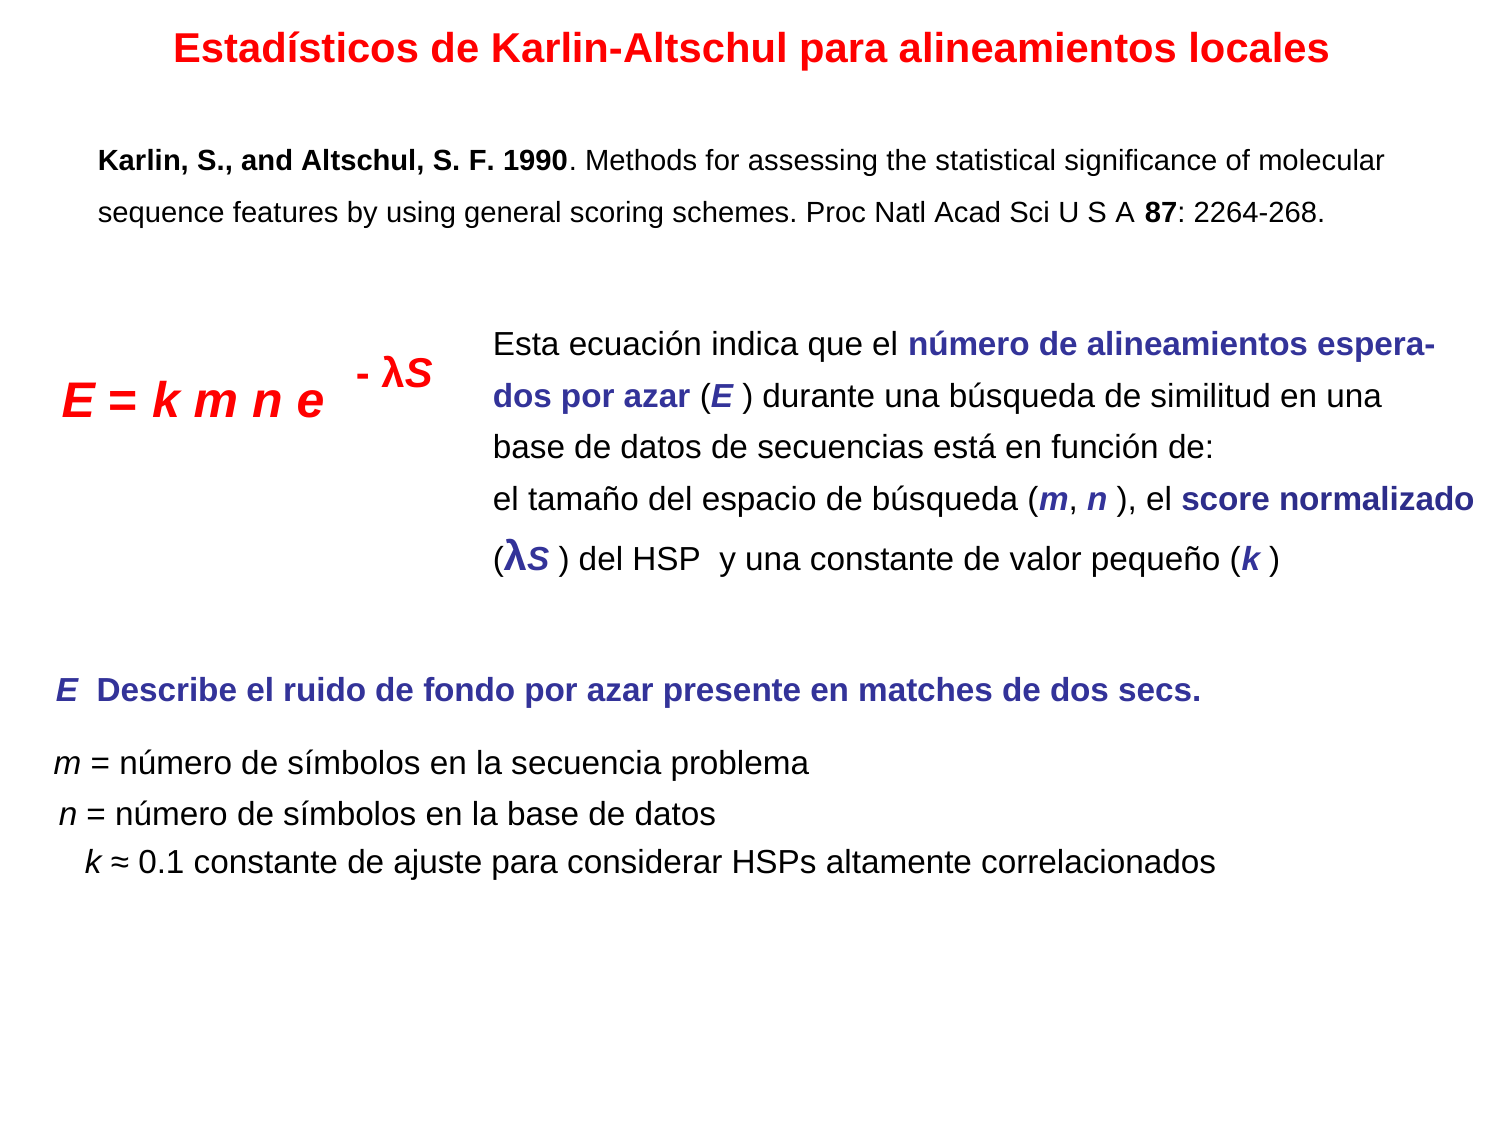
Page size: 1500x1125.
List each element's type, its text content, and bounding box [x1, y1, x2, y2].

text_box n = número de símbolos en la base de datos [44, 790, 732, 841]
text_box k ≈ 0.1 constante de ajuste para considerar HSPs altamente correlacionados [70, 832, 1233, 888]
text_box E Describe el ruido de fondo por azar presente en matches de dos secs. [41, 660, 1353, 717]
text_box Estadísticos de Karlin-Altschul para alineamientos locales [158, 13, 1346, 79]
text_box Karlin, S., and Altschul, S. F. 1990. Methods for assessing the statistical significance of molecular sequence features by using general scoring schemes. Proc Natl Acad Sci U S A 87: 2264-268. [83, 115, 1410, 237]
text_box E = k m n e [46, 359, 354, 436]
text_box m = número de símbolos en la secuencia problema [38, 733, 826, 790]
text_box - λS [341, 338, 448, 404]
text_box Esta ecuación indica que el número de alineamientos espera- dos por azar (E ) durante una búsqueda de similitud en una base de datos de secuencias está en función de: el tamaño del espacio de búsqueda (m, n ), el score normalizado (λS ) del HSP y una constante de valor pequeño (k ) [478, 314, 1491, 587]
